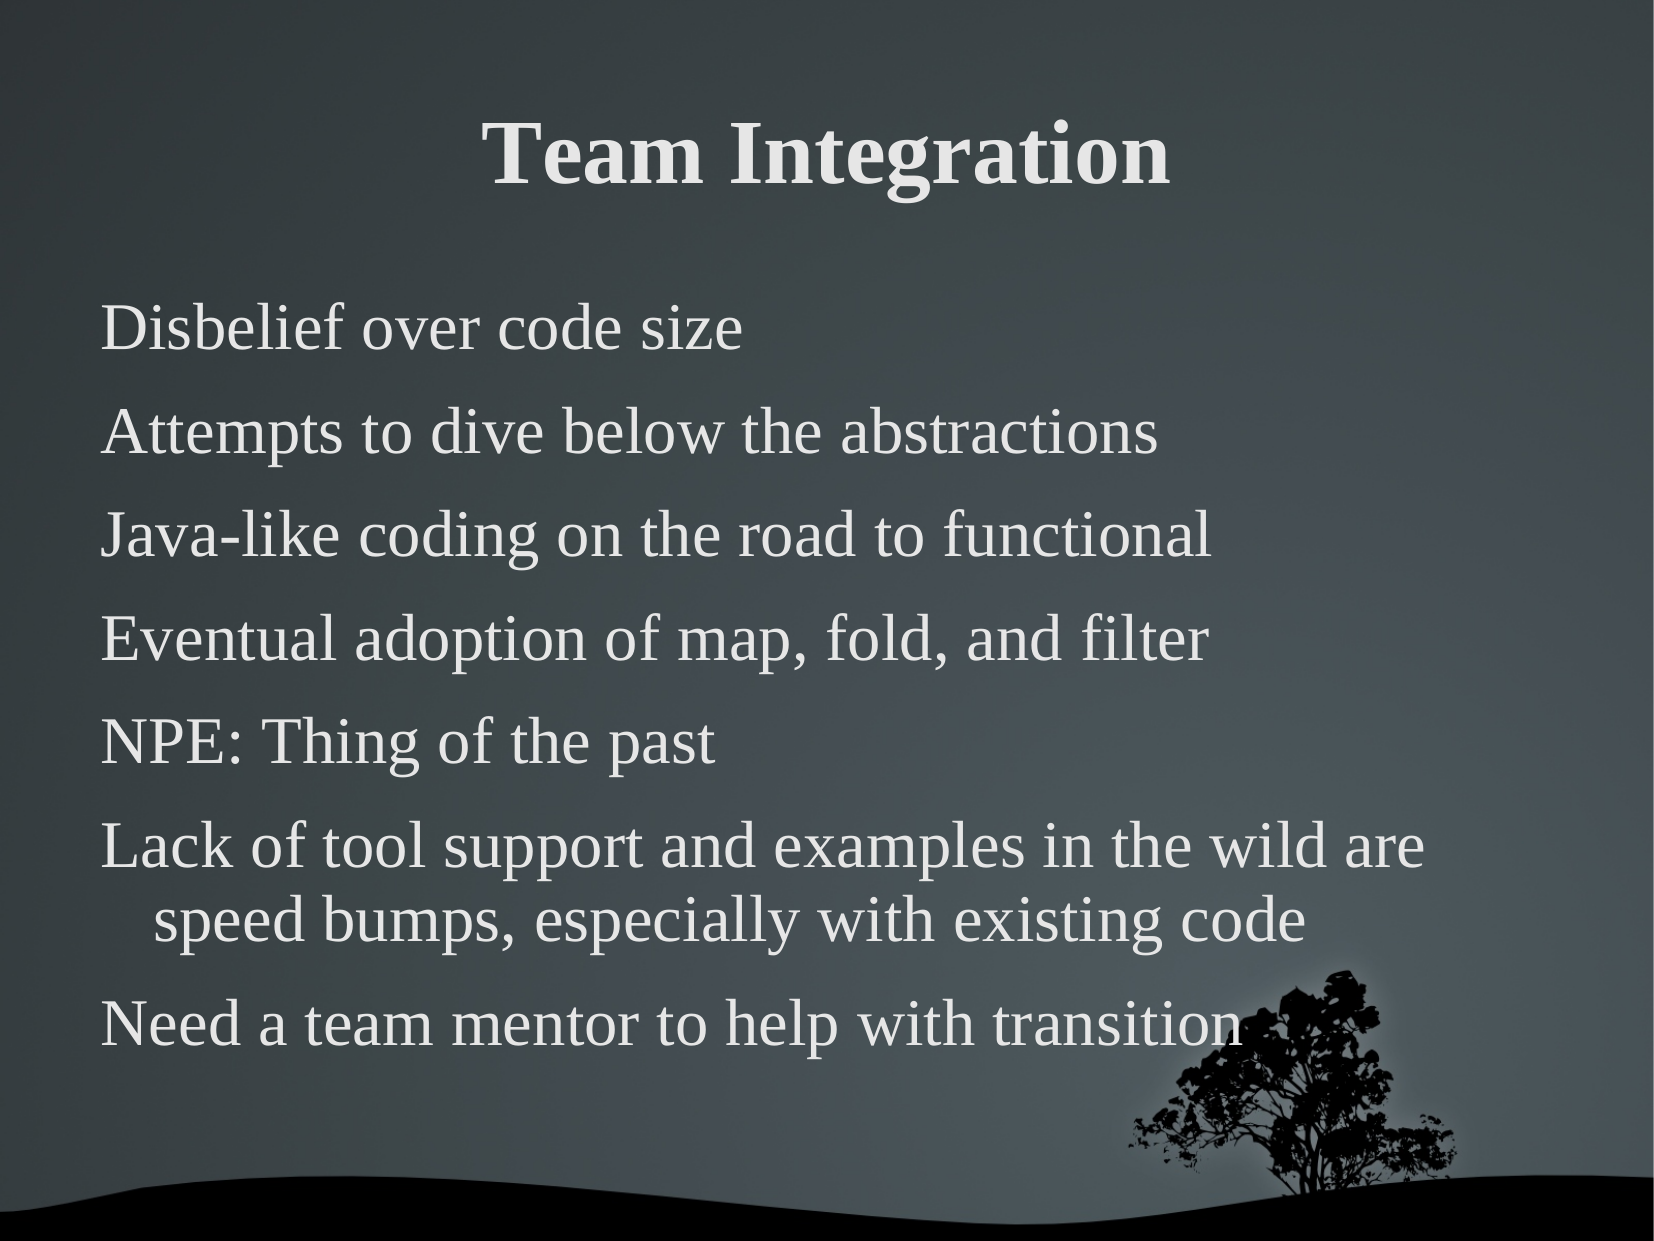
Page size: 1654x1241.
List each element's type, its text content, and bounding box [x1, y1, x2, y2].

list Disbelief over code size Attempts to dive below the abstractions Java-like coding on the road to functional Eventual adoption of map, fold, and filter NPE: Thing of the past Lack of tool support and examples in the wild are speed bumps, especially with existing code Need a team mentor to help with transition [82, 290, 1571, 1114]
title Team Integration [82, 56, 1571, 250]
picture [0, 0, 1654, 1241]
